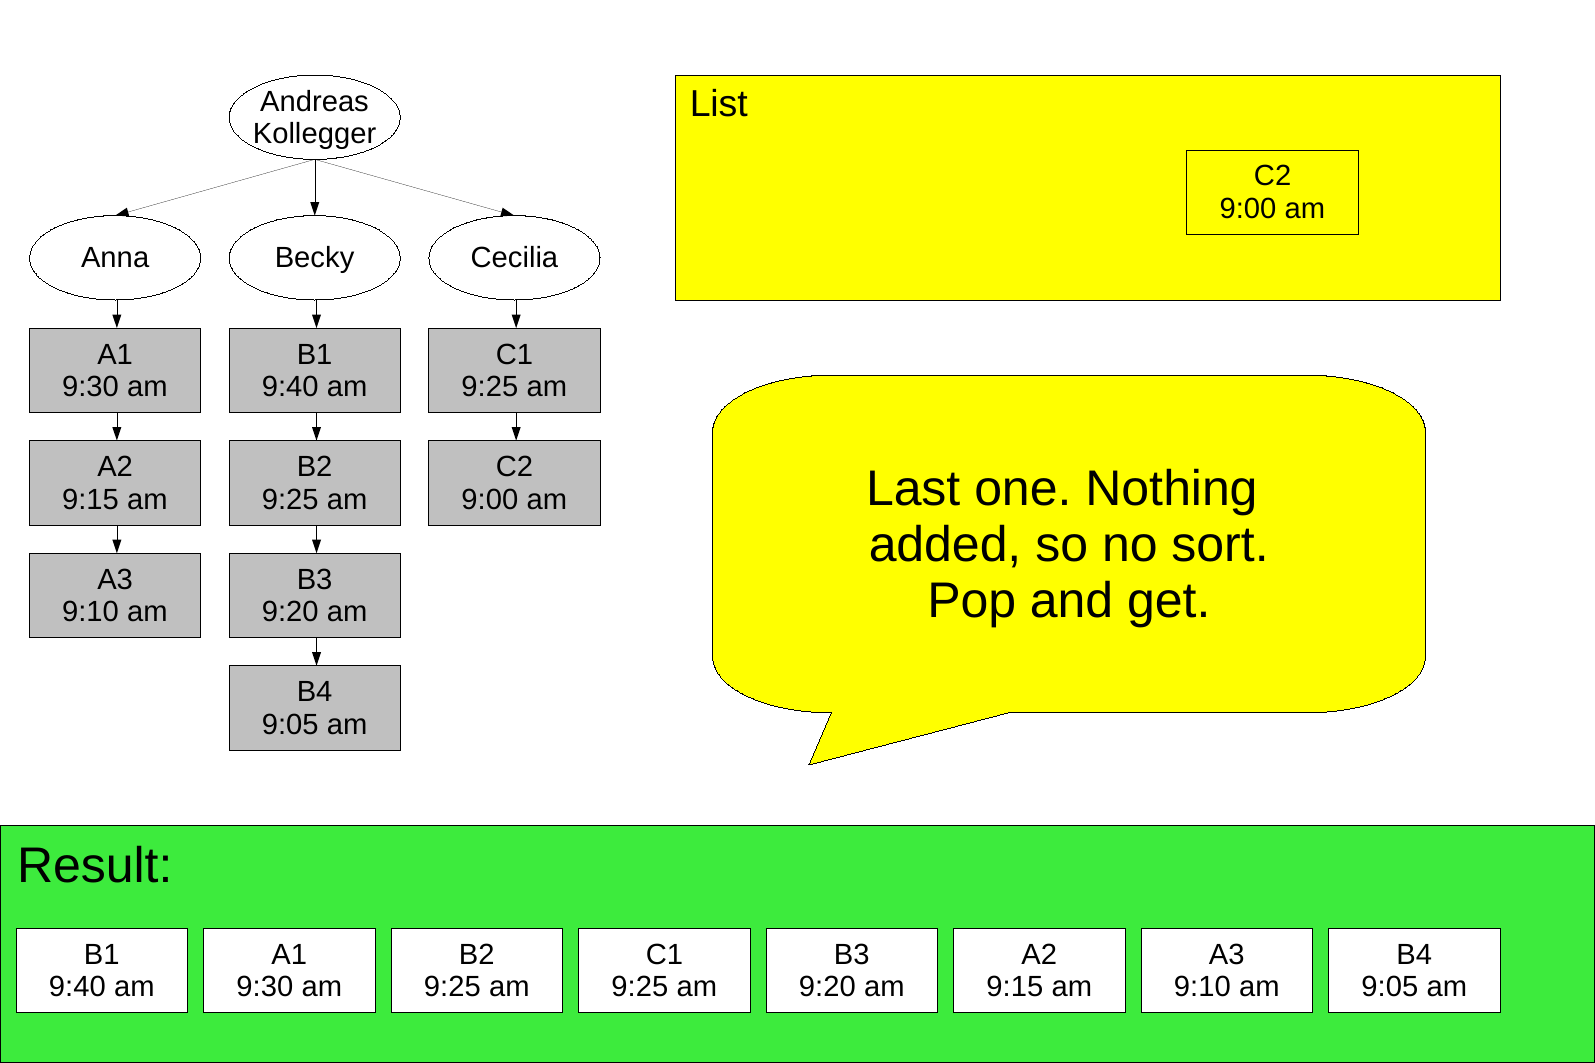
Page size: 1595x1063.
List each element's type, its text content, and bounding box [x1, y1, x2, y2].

text_box C1 9:25 am [428, 328, 601, 413]
text_box A1 9:30 am [203, 928, 376, 1013]
text_box [0, 825, 1595, 1063]
text_box C1 9:25 am [578, 928, 751, 1013]
text_box Anna [29, 215, 201, 301]
text_box List [675, 75, 763, 132]
text_box Last one. Nothing added, so no sort. Pop and get. [712, 375, 1426, 765]
text_box A1 9:30 am [29, 328, 201, 413]
text_box B4 9:05 am [1328, 928, 1501, 1013]
text_box B3 9:20 am [766, 928, 938, 1013]
text_box A3 9:10 am [29, 553, 201, 638]
text_box B1 9:40 am [229, 328, 401, 413]
text_box C2 9:00 am [1186, 150, 1359, 235]
text_box B4 9:05 am [229, 665, 401, 751]
text_box B3 9:20 am [229, 553, 401, 638]
text_box C2 9:00 am [428, 440, 601, 526]
text_box Cecilia [428, 215, 601, 301]
text_box Andreas Kollegger [229, 75, 401, 160]
text_box A3 9:10 am [1141, 928, 1313, 1013]
text_box B1 9:40 am [16, 928, 188, 1013]
text_box Result: [2, 829, 188, 901]
text_box B2 9:25 am [229, 440, 401, 526]
text_box Becky [229, 215, 401, 301]
text_box B2 9:25 am [391, 928, 563, 1013]
text_box A2 9:15 am [953, 928, 1126, 1013]
text_box A2 9:15 am [29, 440, 201, 526]
text_box [675, 75, 1501, 301]
